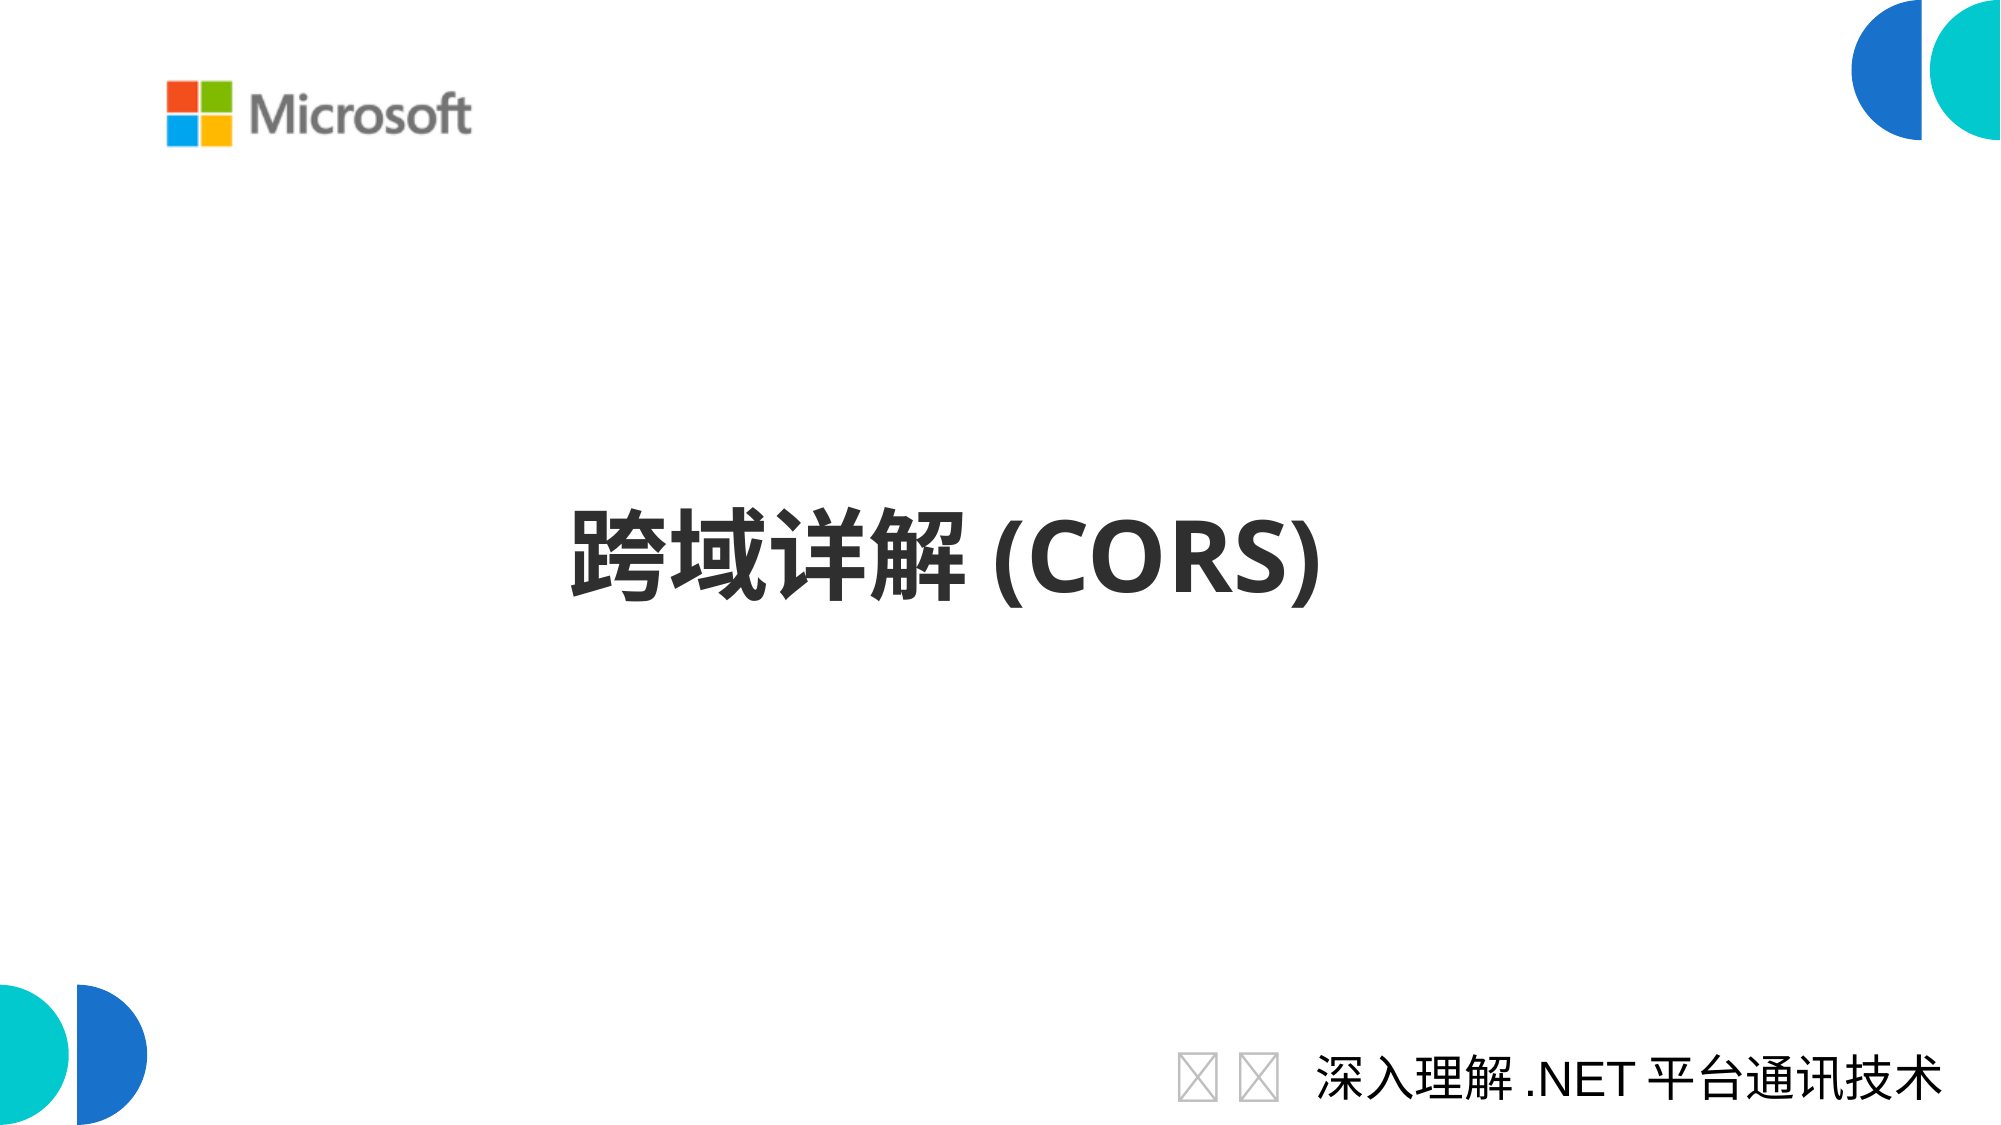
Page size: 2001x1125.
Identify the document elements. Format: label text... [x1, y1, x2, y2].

picture [85, 41, 552, 189]
title 跨域详解(CORS) [83, 459, 1807, 646]
subtitle 🚀 🚀 深入理解.NET平台通讯技术 [1173, 1046, 1952, 1107]
